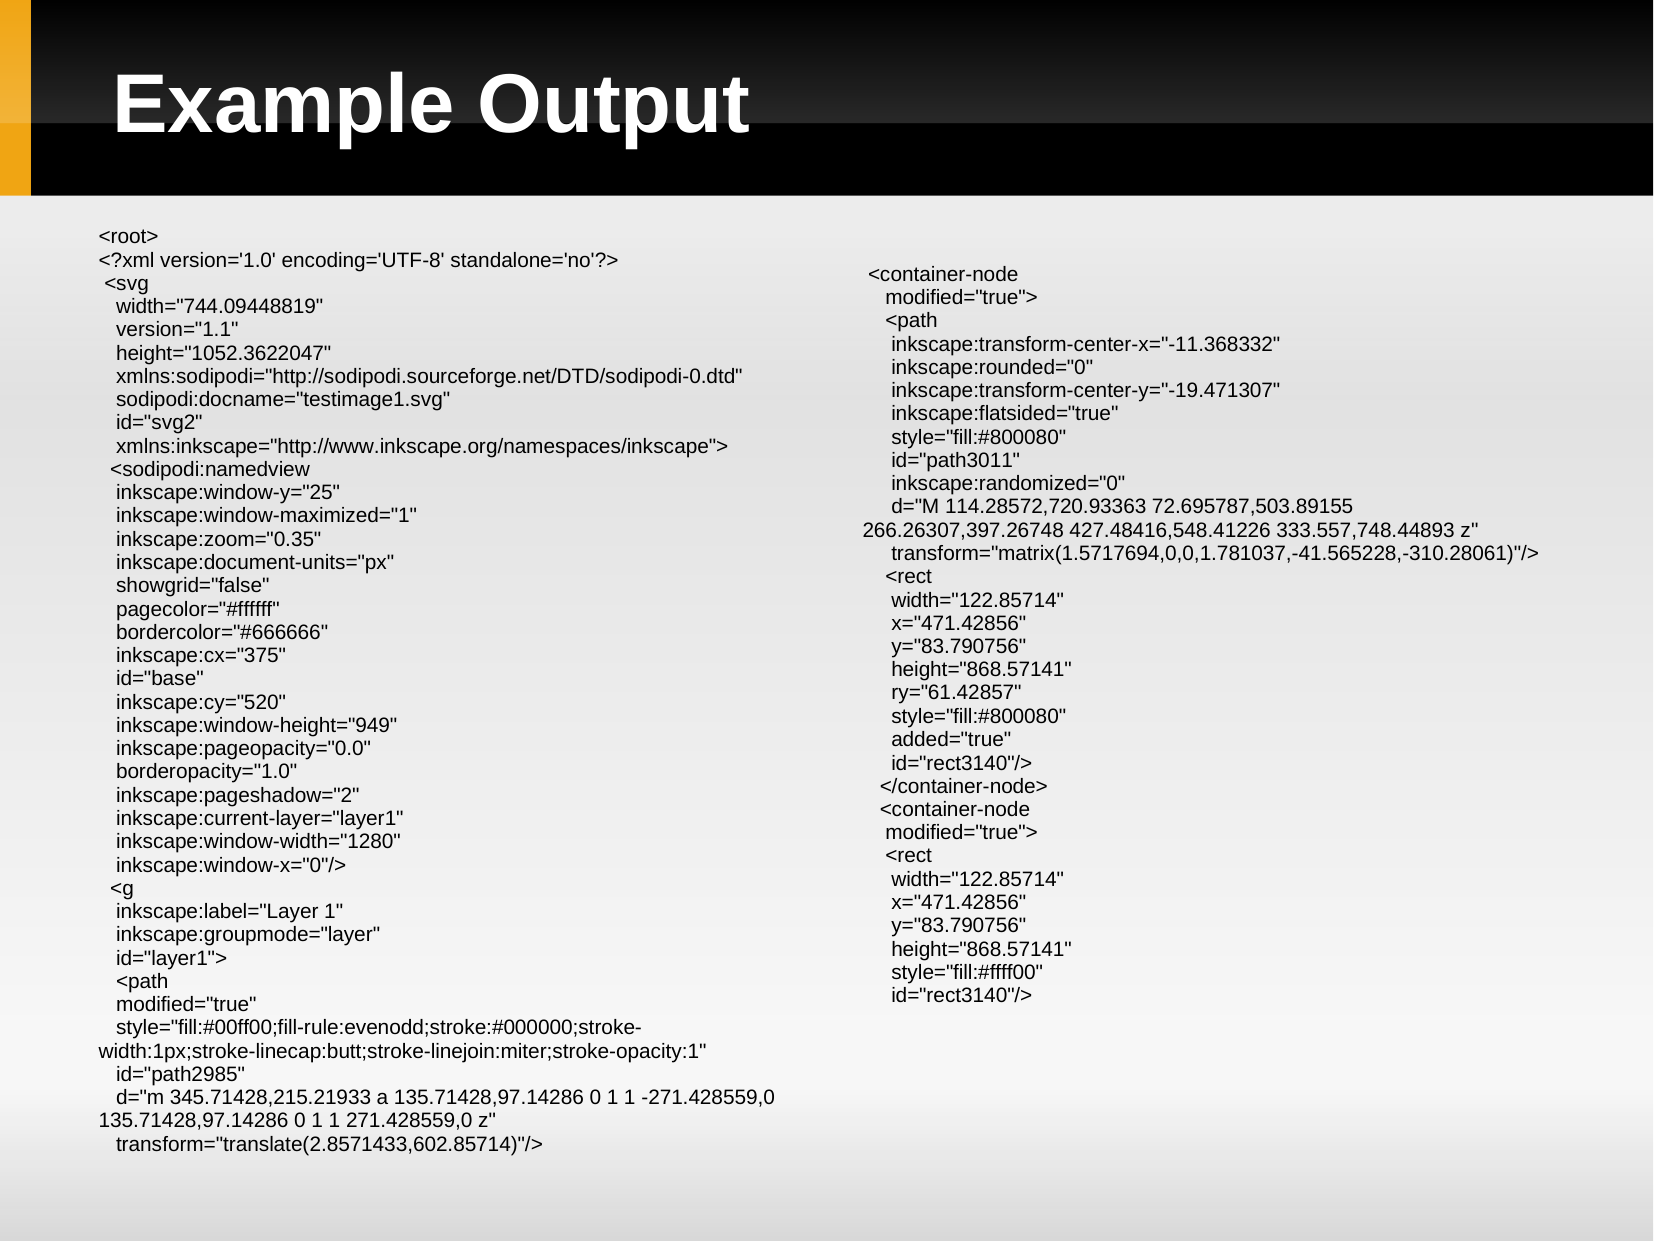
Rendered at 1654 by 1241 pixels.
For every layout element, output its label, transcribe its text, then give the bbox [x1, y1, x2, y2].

picture [0, 0, 1654, 1241]
list <container-node modified="true"> <path inkscape:transform-center-x="-11.368332" inkscape:rounded="0" inkscape:transform-center-y="-19.471307" inkscape:flatsided="true" style="fill:#800080" id="path3011" inkscape:randomized="0" d="M 114.28572,720.93363 72.695787,503.89155 266.26307,397.26748 427.48416,548.41226 333.557,748.44893 z" transform="matrix(1.5717694,0,0,1.781037,-41.565228,-310.28061)"/> <rect width="122.85714" x="471.42856" y="83.790756" height="868.57141" ry="61.42857" style="fill:#800080" added="true" id="rect3140"/> </container-node> <container-node modified="true"> <rect width="122.85714" x="471.42856" y="83.790756" height="868.57141" style="fill:#ffff00" id="rect3140"/> [862, 262, 1552, 1097]
list <root> <?xml version='1.0' encoding='UTF-8' standalone='no'?> <svg width="744.09448819" version="1.1" height="1052.3622047" xmlns:sodipodi="http://sodipodi.sourceforge.net/DTD/sodipodi-0.dtd" sodipodi:docname="testimage1.svg" id="svg2" xmlns:inkscape="http://www.inkscape.org/namespaces/inkscape"> <sodipodi:namedview inkscape:window-y="25" inkscape:window-maximized="1" inkscape:zoom="0.35" inkscape:document-units="px" showgrid="false" pagecolor="#ffffff" bordercolor="#666666" inkscape:cx="375" id="base" inkscape:cy="520" inkscape:window-height="949" inkscape:pageopacity="0.0" borderopacity="1.0" inkscape:pageshadow="2" inkscape:current-layer="layer1" inkscape:window-width="1280" inkscape:window-x="0"/> <g inkscape:label="Layer 1" inkscape:groupmode="layer" id="layer1"> <path modified="true" style="fill:#00ff00;fill-rule:evenodd;stroke:#000000;stroke-width:1px;stroke-linecap:butt;stroke-linejoin:miter;stroke-opacity:1" id="path2985" d="m 345.71428,215.21933 a 135.71428,97.14286 0 1 1 -271.428559,0 135.71428,97.14286 0 1 1 271.428559,0 z" transform="translate(2.8571433,602.85714)"/> [98, 225, 788, 1241]
title Example Output [112, 0, 1525, 208]
